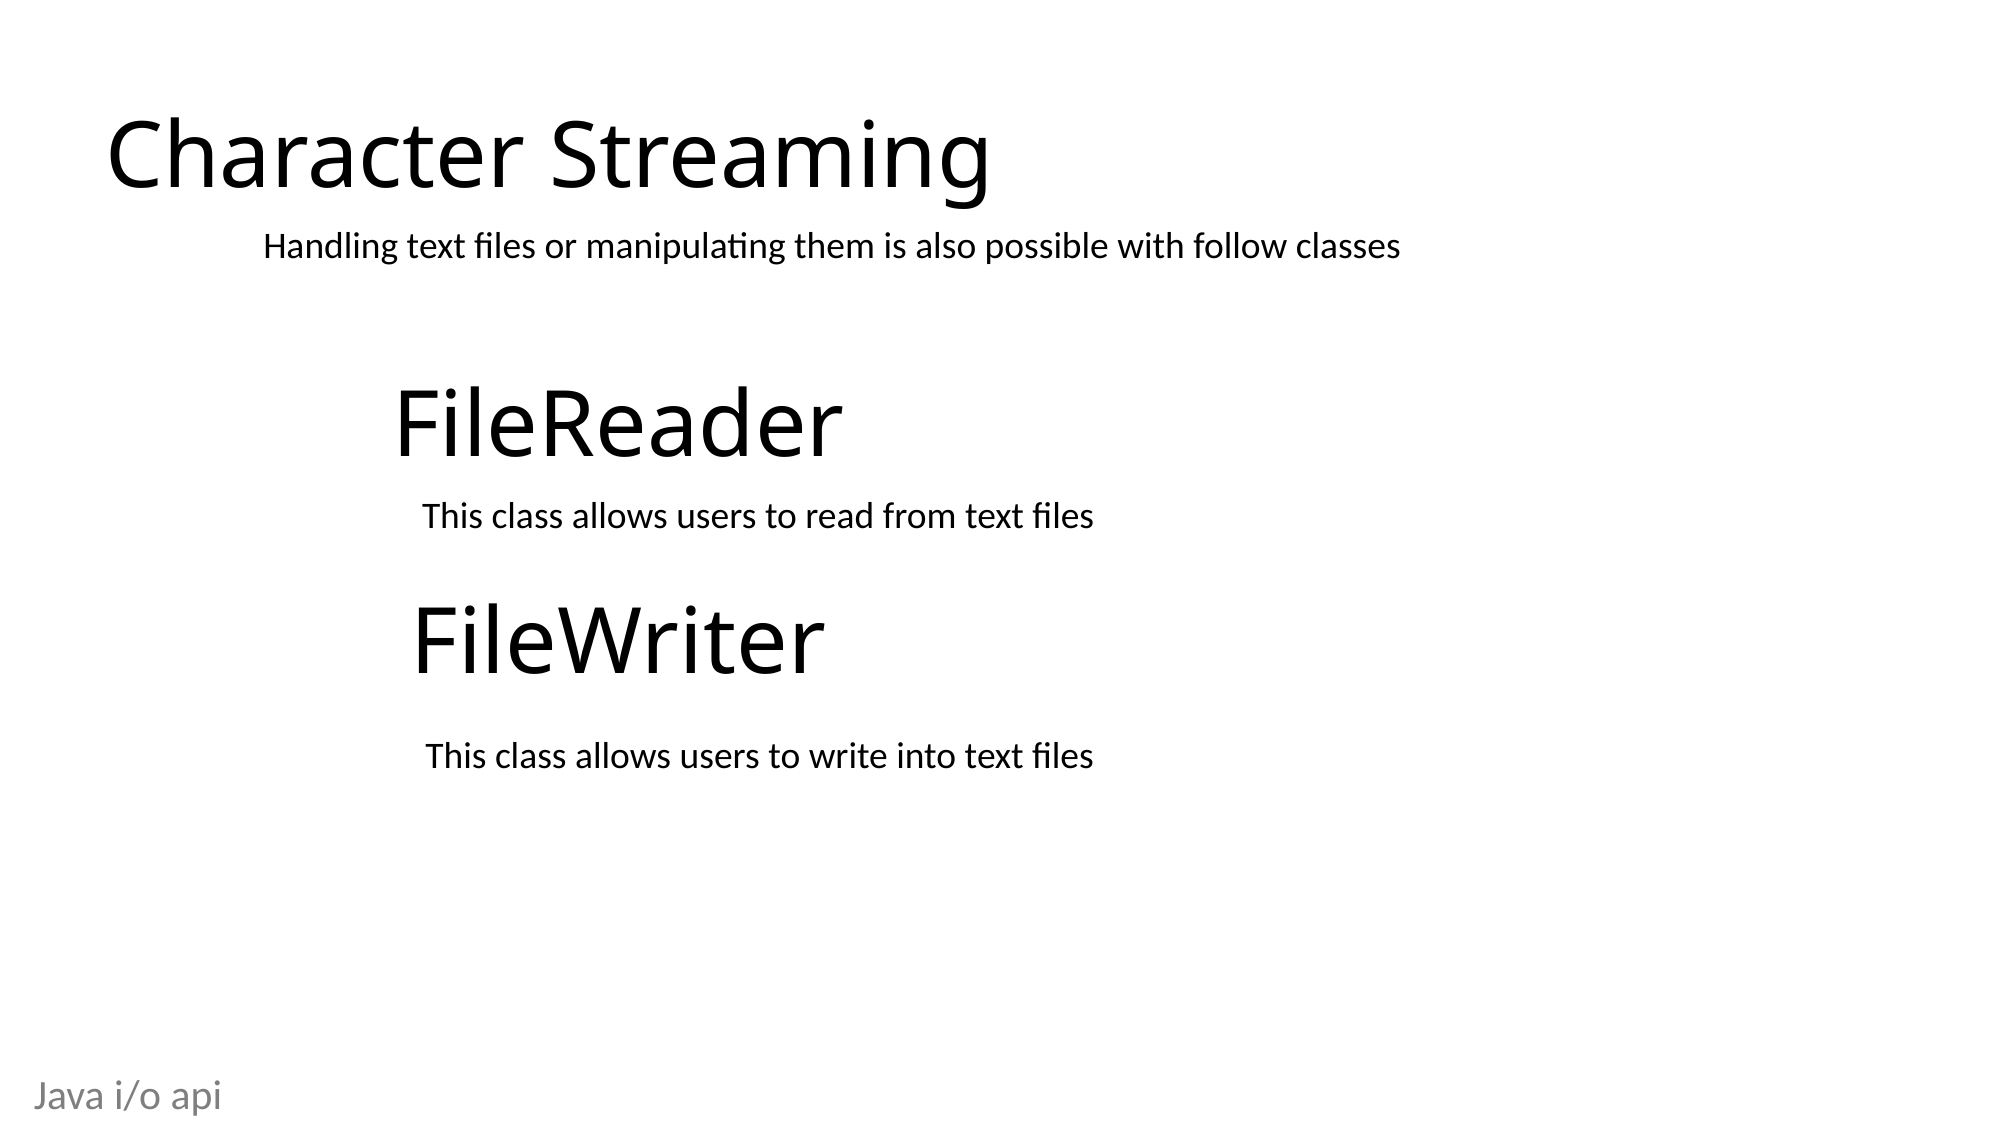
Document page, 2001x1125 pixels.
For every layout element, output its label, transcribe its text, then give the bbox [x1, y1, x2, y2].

title FileReader [194, 359, 1044, 484]
subtitle Java i/o api [0, 1066, 306, 1125]
text_box This class allows users to read from text files [407, 483, 1118, 545]
text_box This class allows users to write into text files [410, 723, 1117, 785]
text_box Handling text files or manipulating them is also possible with follow classes [248, 213, 1431, 275]
text_box FileWriter [194, 577, 1044, 702]
text_box Character Streaming [83, 90, 1017, 215]
